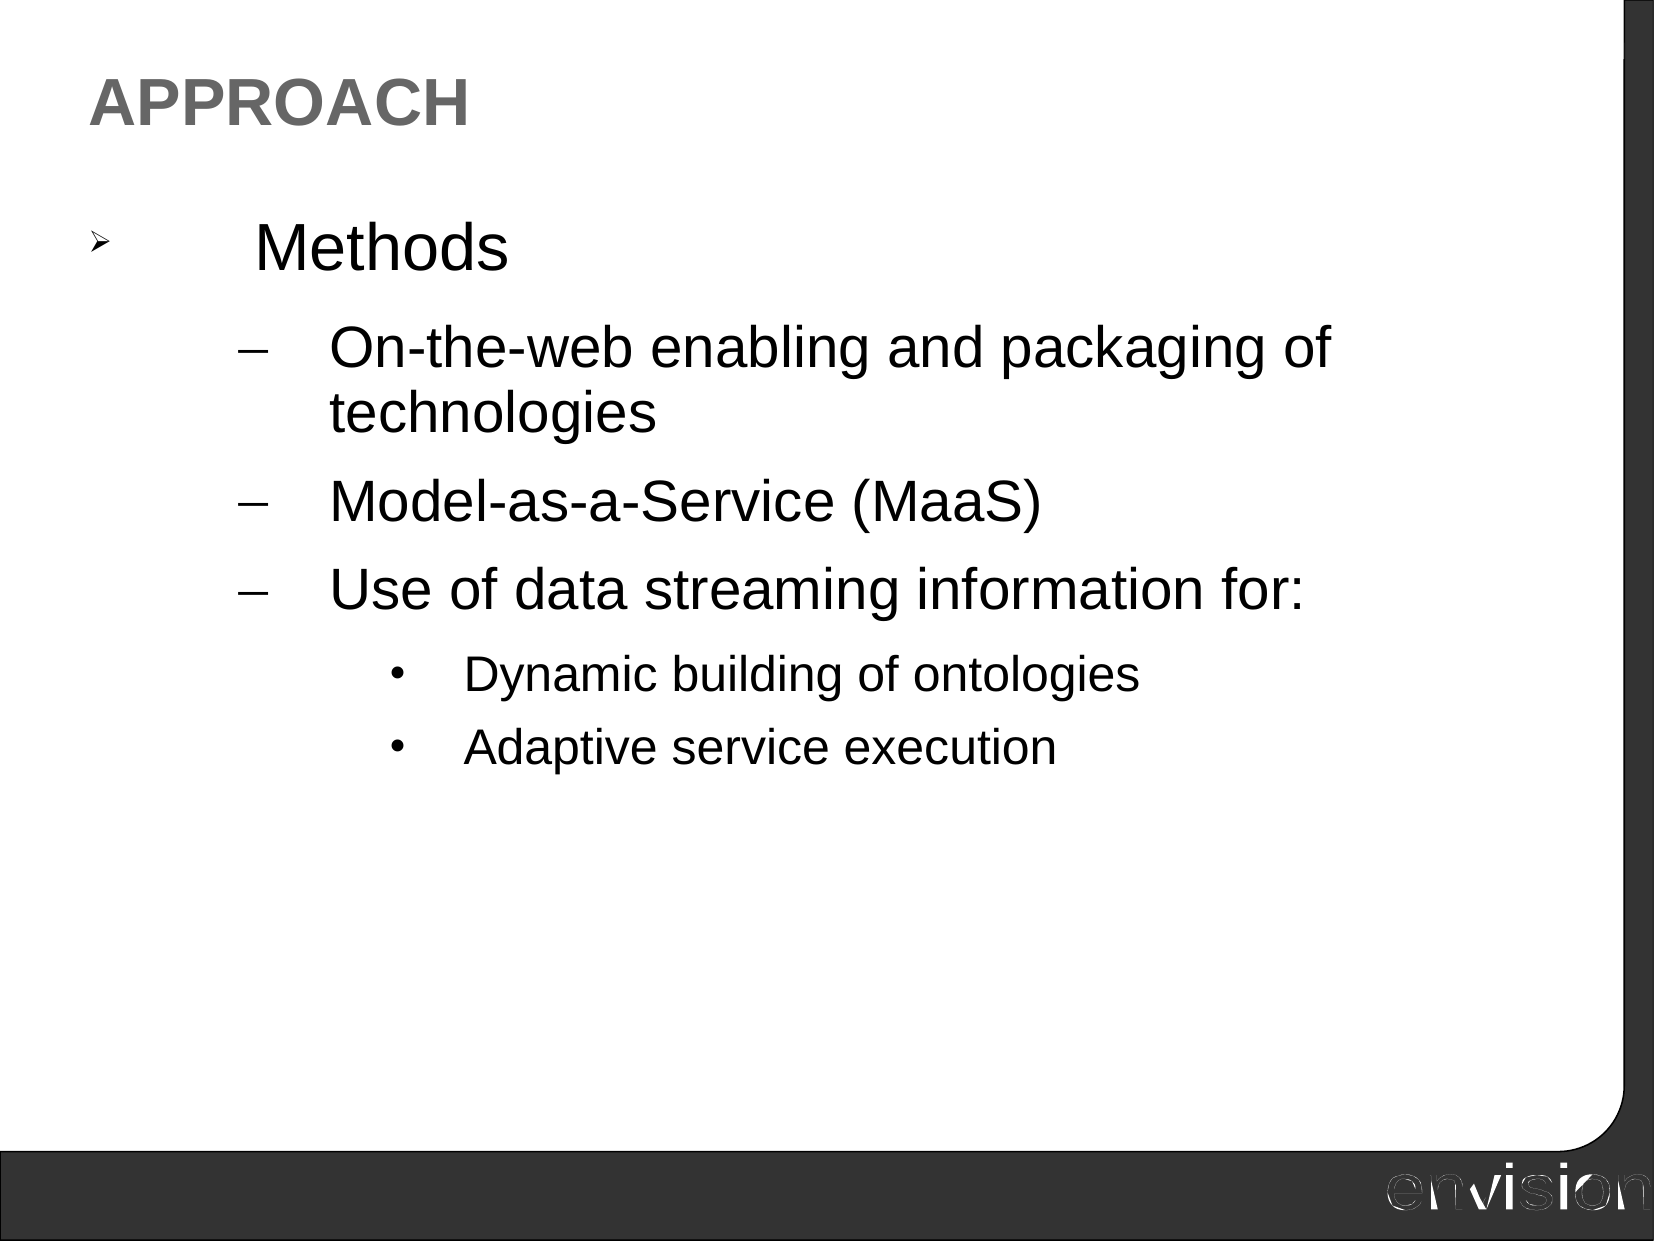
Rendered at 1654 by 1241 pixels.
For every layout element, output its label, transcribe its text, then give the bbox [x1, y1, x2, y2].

title APPROACH [88, 0, 1571, 206]
list Methods On-the-web enabling and packaging of technologies Model-as-a-Service (MaaS) Use of data streaming information for: Dynamic building of ontologies Adaptive service execution [88, 206, 1571, 1109]
